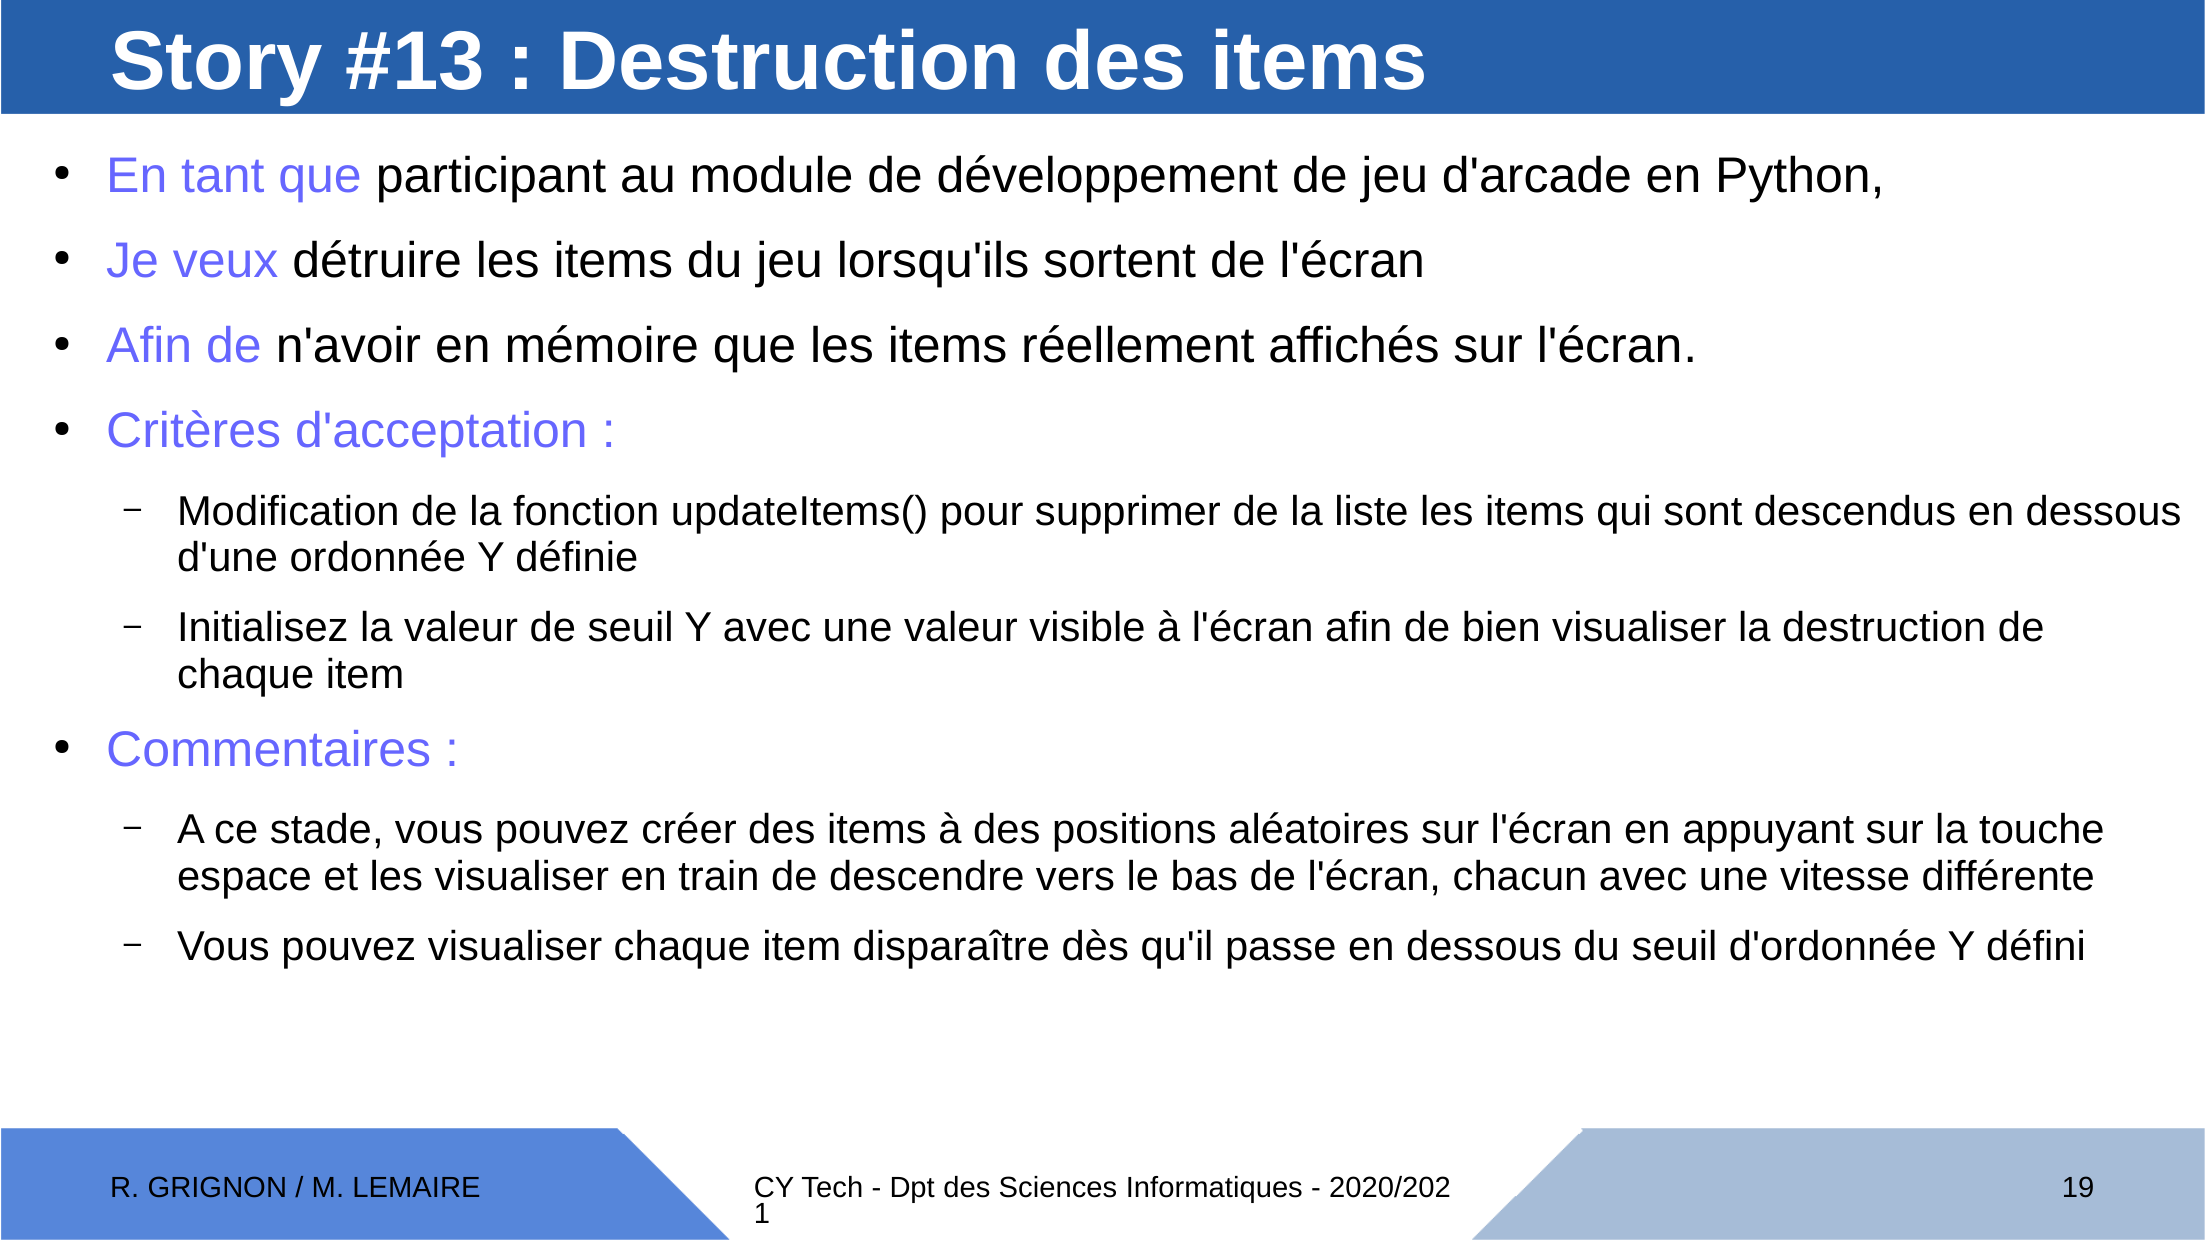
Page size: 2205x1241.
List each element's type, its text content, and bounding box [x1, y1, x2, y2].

title Story #13 : Destruction des items [110, 49, 2095, 217]
list En tant que participant au module de développement de jeu d'arcade en Python, Je veux détruire les items du jeu lorsqu'ils sortent de l'écran Afin de n'avoir en mémoire que les items réellement affichés sur l'écran. Critères d'acceptation : Modification de la fonction updateItems() pour supprimer de la liste les items qui sont descendus en dessous d'une ordonnée Y définie Initialisez la valeur de seuil Y avec une valeur visible à l'écran afin de bien visualiser la destruction de chaque item Commentaires : A ce stade, vous pouvez créer des items à des positions aléatoires sur l'écran en appuyant sur la touche espace et les visualiser en train de descendre vers le bas de l'écran, chacun avec une vitesse différente Vous pouvez visualiser chaque item disparaître dès qu'il passe en dessous du seuil d'ordonnée Y défini [35, 217, 2186, 1087]
picture [0, 0, 2205, 1241]
